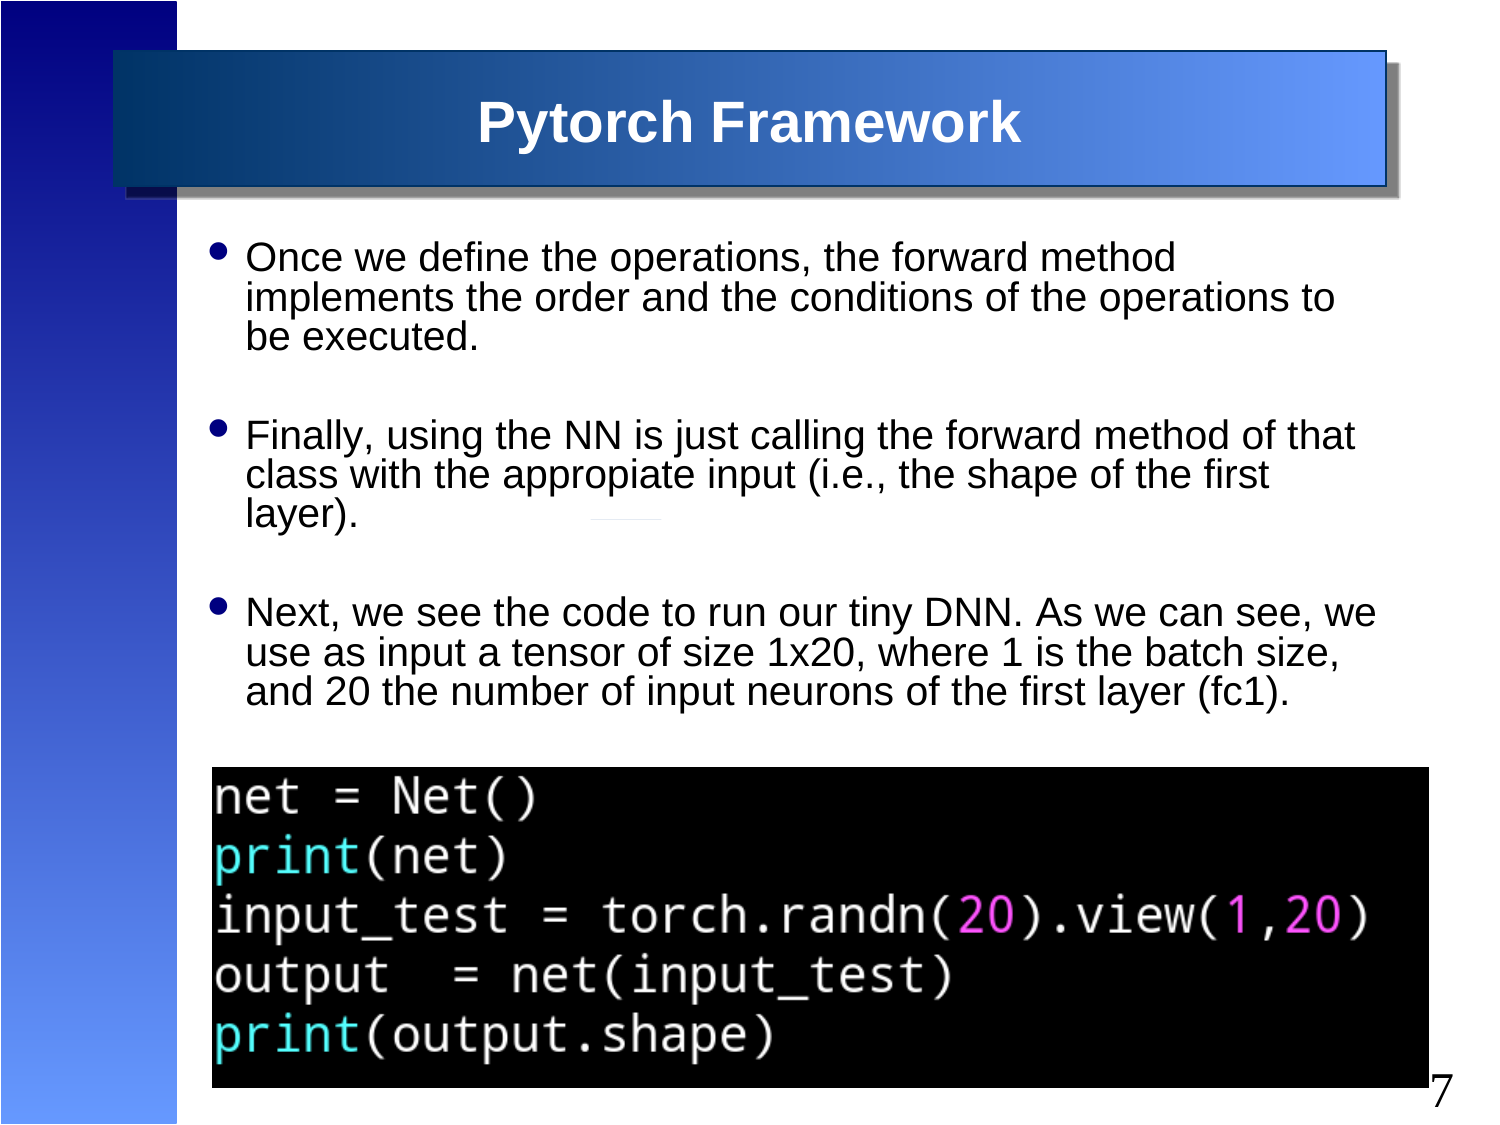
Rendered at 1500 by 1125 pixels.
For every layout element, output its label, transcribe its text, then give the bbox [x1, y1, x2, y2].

list Once we define the operations, the forward method implements the order and the conditions of the operations to be executed. Finally, using the NN is just calling the forward method of that class with the appropiate input (i.e., the shape of the first layer). Next, we see the code to run our tiny DNN. As we can see, we use as input a tensor of size 1x20, where 1 is the batch size, and 20 the number of input neurons of the first layer (fc1). [130, 165, 1406, 1125]
title Pytorch Framework [113, 50, 1387, 187]
picture [212, 767, 1429, 1088]
